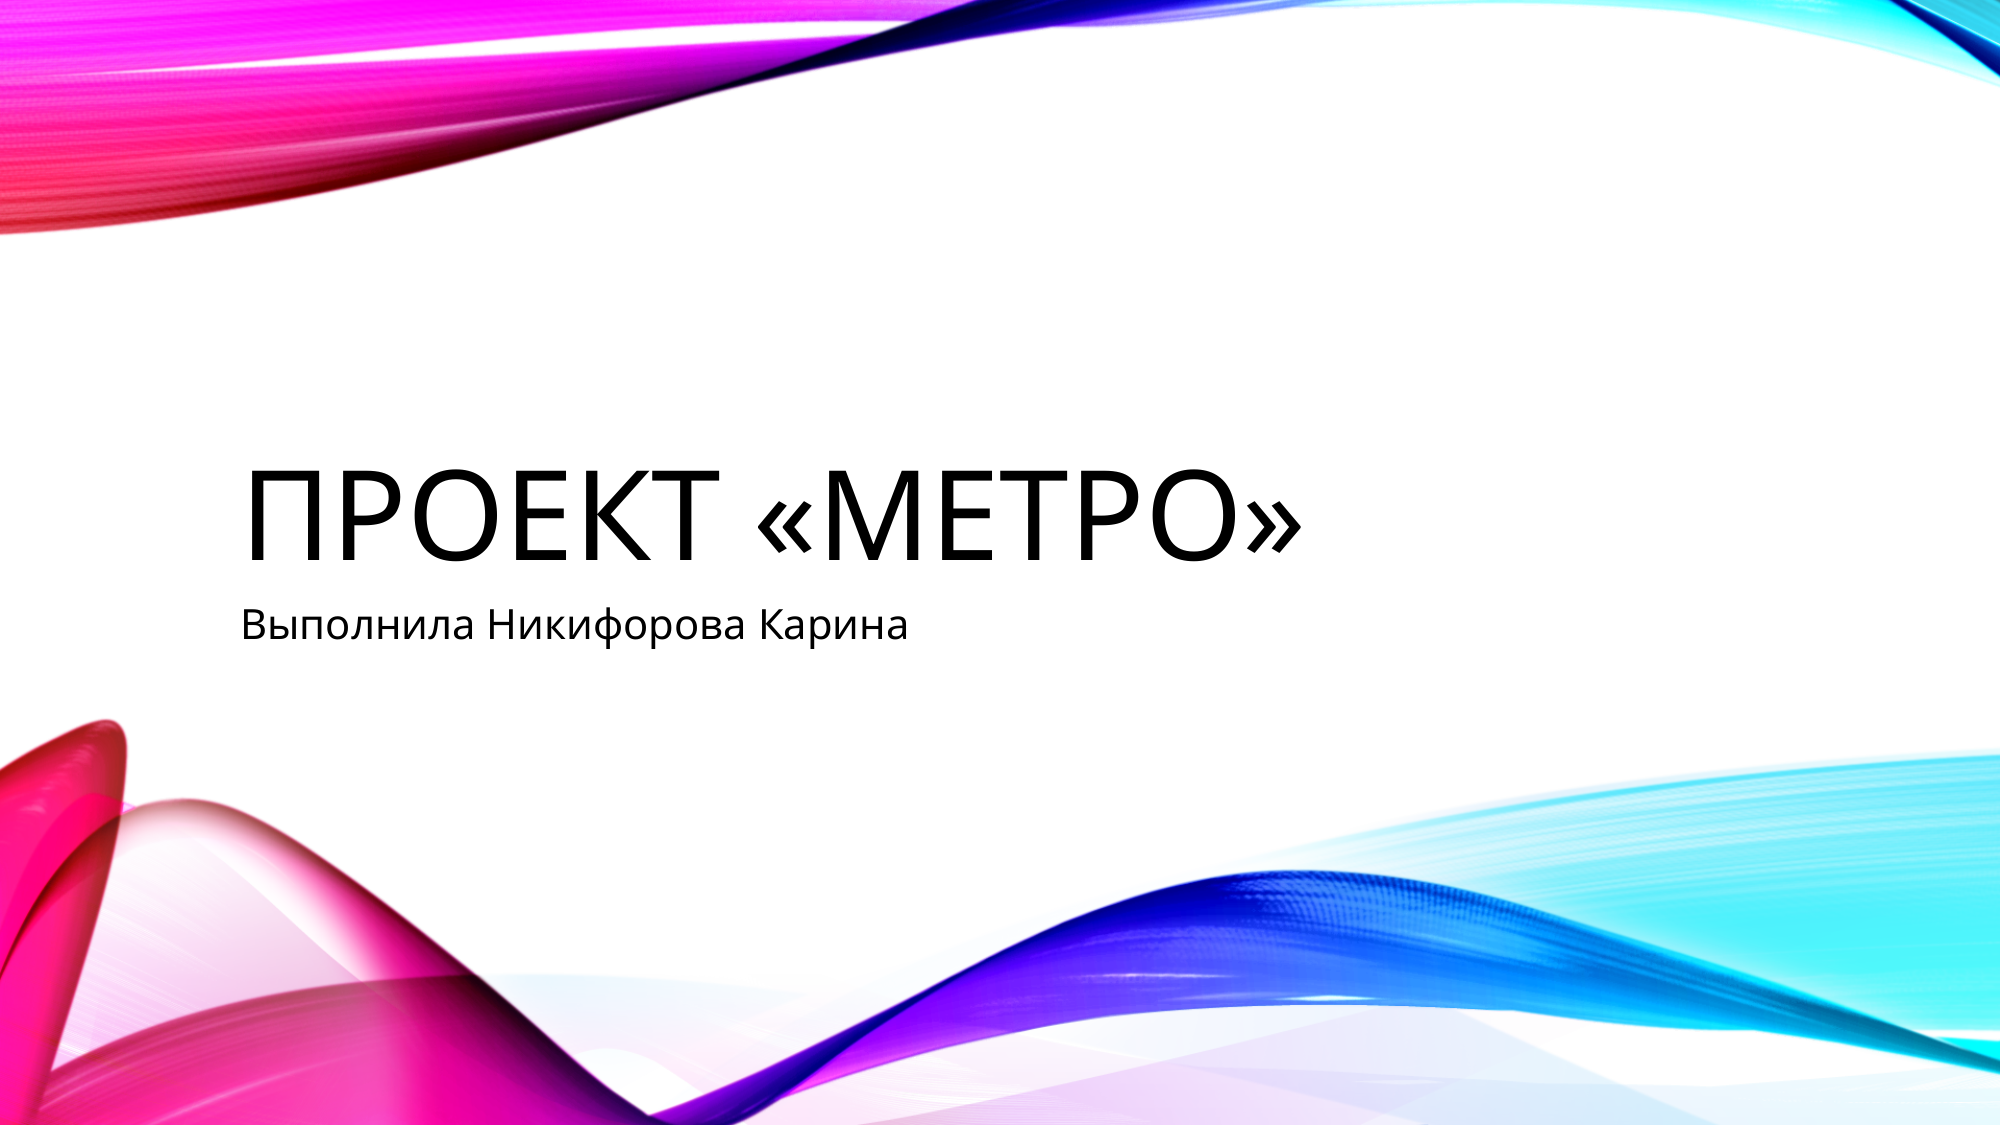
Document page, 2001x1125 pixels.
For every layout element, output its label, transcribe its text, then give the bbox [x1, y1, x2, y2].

subtitle Выполнила Никифорова Карина [225, 595, 1776, 709]
title Проект «МЕТРО» [225, 295, 1776, 595]
